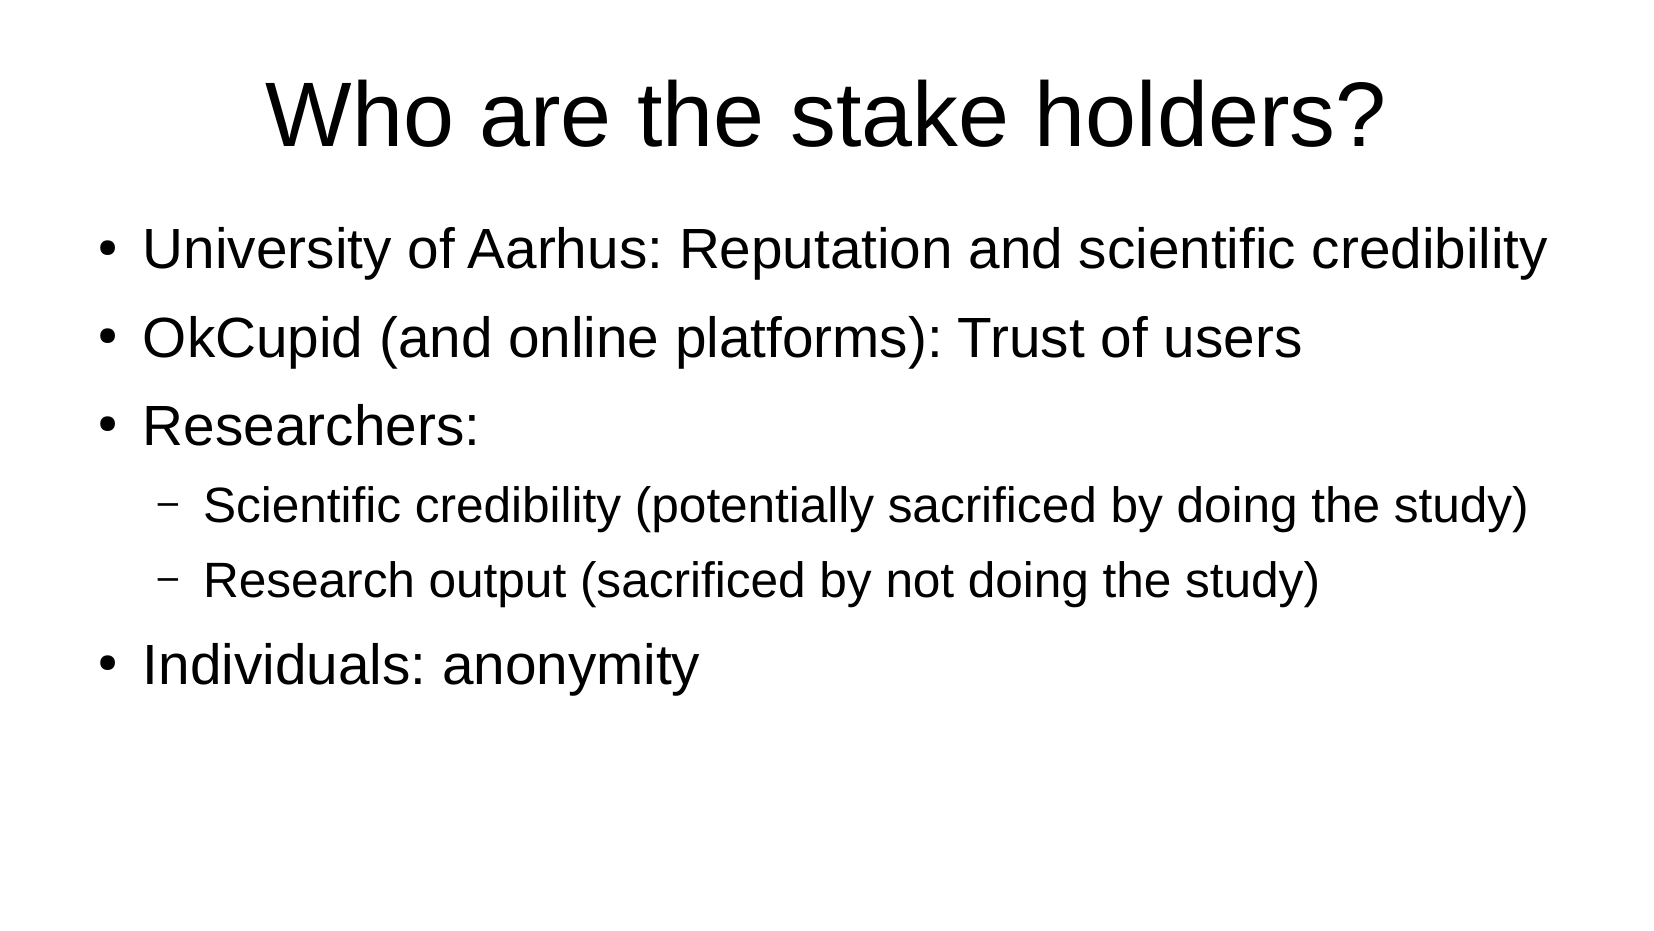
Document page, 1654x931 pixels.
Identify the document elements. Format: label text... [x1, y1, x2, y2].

title Who are the stake holders? [82, 37, 1571, 193]
list University of Aarhus: Reputation and scientific credibility OkCupid (and online platforms): Trust of users Researchers: Scientific credibility (potentially sacrificed by doing the study) Research output (sacrificed by not doing the study) Individuals: anonymity [82, 217, 1571, 758]
